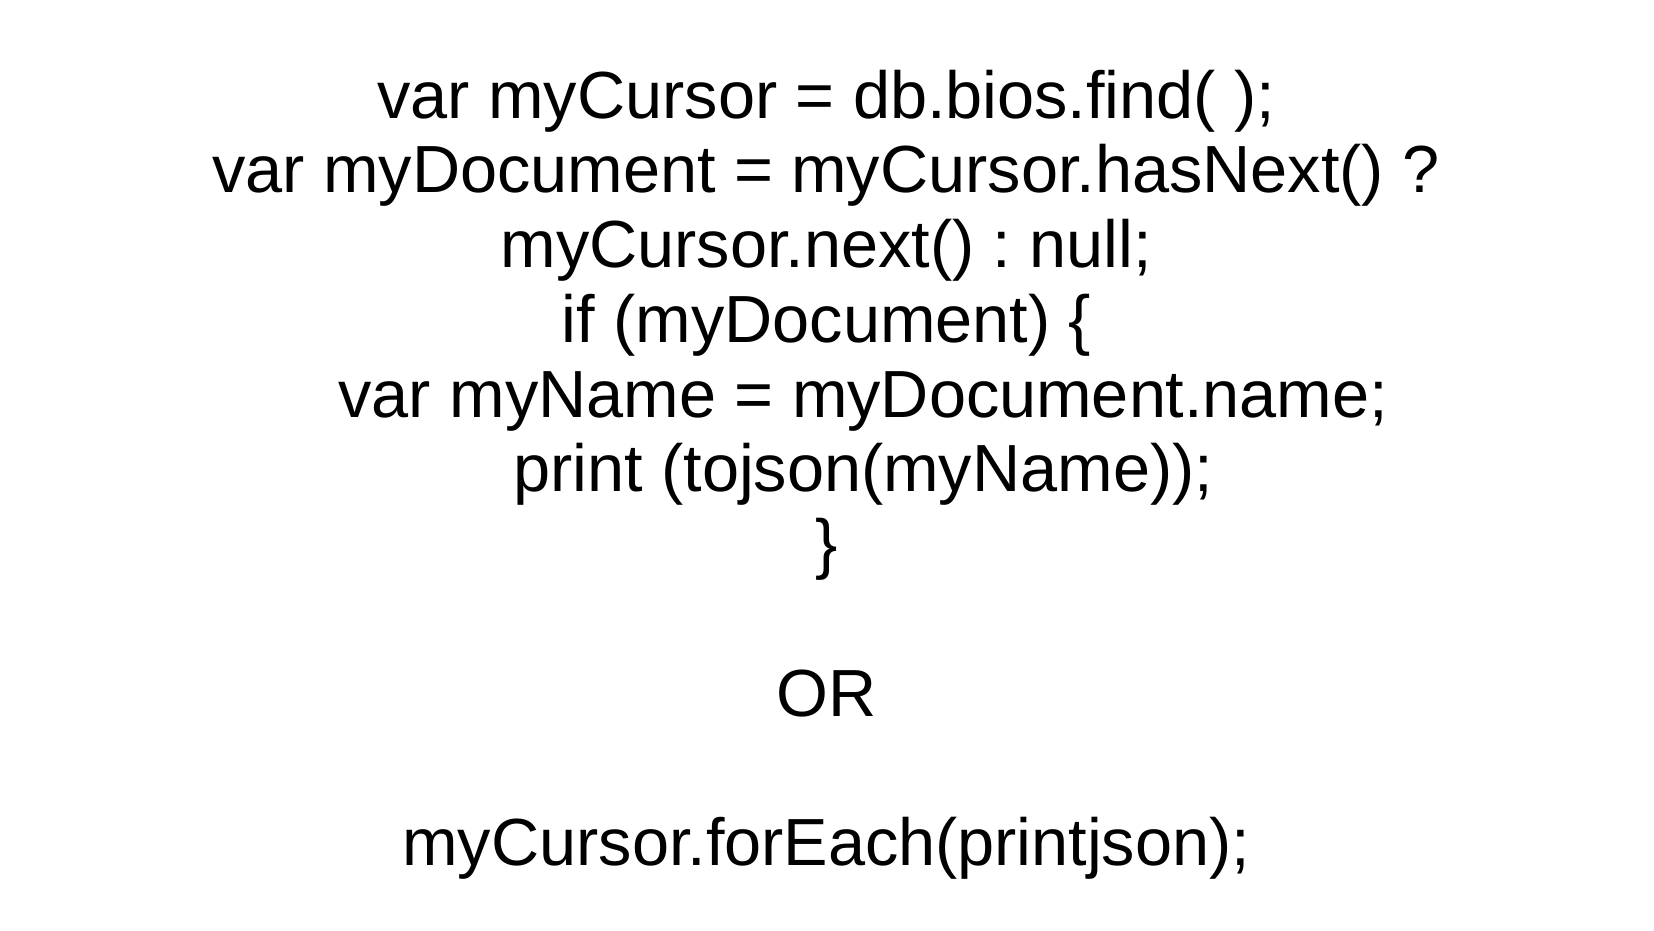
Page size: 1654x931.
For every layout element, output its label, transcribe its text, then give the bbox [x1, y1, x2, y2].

subtitle var myCursor = db.bios.find( ); var myDocument = myCursor.hasNext() ? myCursor.next() : null; if (myDocument) { var myName = myDocument.name; print (tojson(myName)); } OR myCursor.forEach(printjson); [82, 57, 1571, 880]
